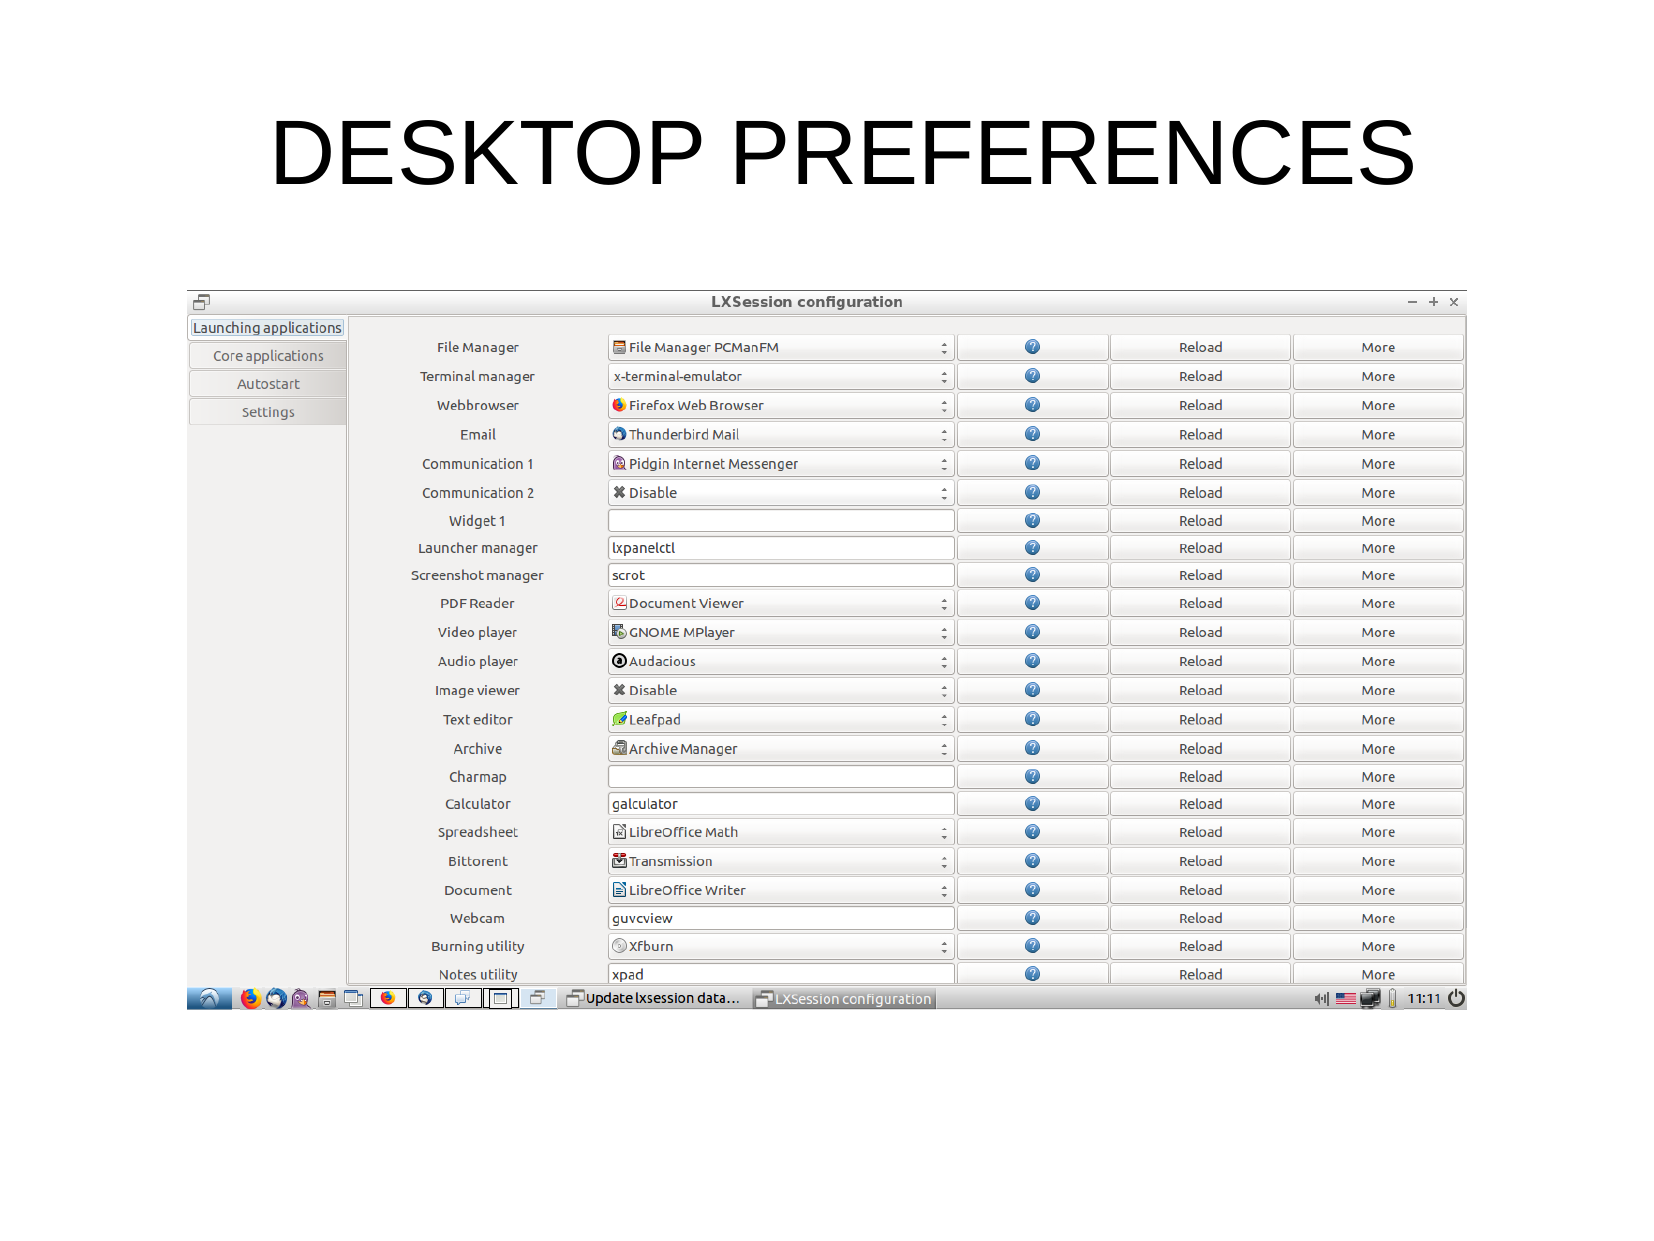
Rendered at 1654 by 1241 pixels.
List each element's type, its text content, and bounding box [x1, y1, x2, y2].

picture [187, 290, 1467, 1010]
title DESKTOP PREFERENCES [82, 49, 1571, 257]
